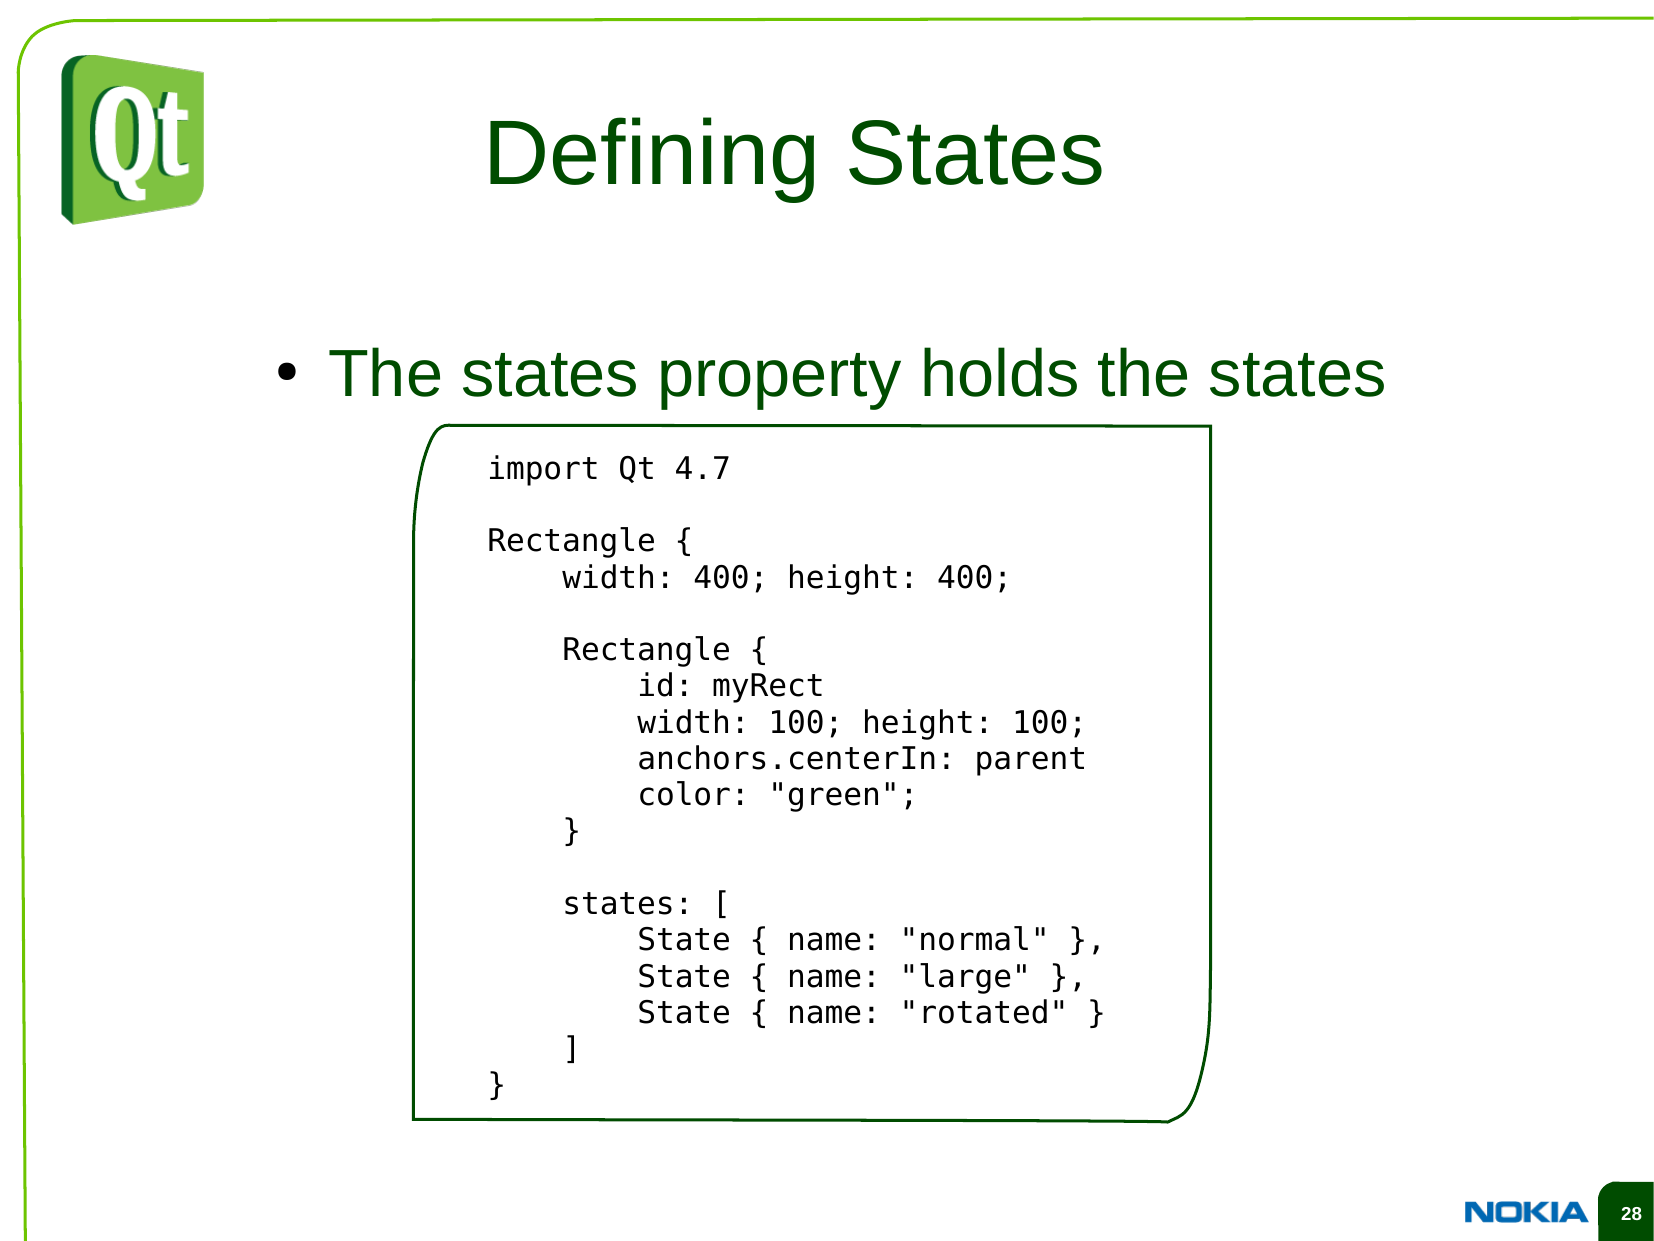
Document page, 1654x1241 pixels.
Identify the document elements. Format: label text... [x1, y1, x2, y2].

text_box import Qt 4.7 Rectangle { width: 400; height: 400; Rectangle { id: myRect width: 100; height: 100; anchors.centerIn: parent color: "green"; } states: [ State { name: "normal" }, State { name: "large" }, State { name: "rotated" } ] } [472, 442, 1209, 1111]
picture [1465, 1201, 1589, 1223]
list The states property holds the states [257, 336, 1577, 1156]
picture [61, 55, 204, 225]
title Defining States [257, 56, 1333, 250]
text_box import Qt 4.7 Rectangle { width: 400; height: 400; Rectangle { id: myRect width: 100; height: 100; anchors.centerIn: parent color: "green"; } states: [ State { name: "normal" }, State { name: "large" }, State { name: "rotated" } ] } [1189, 442, 1447, 1111]
